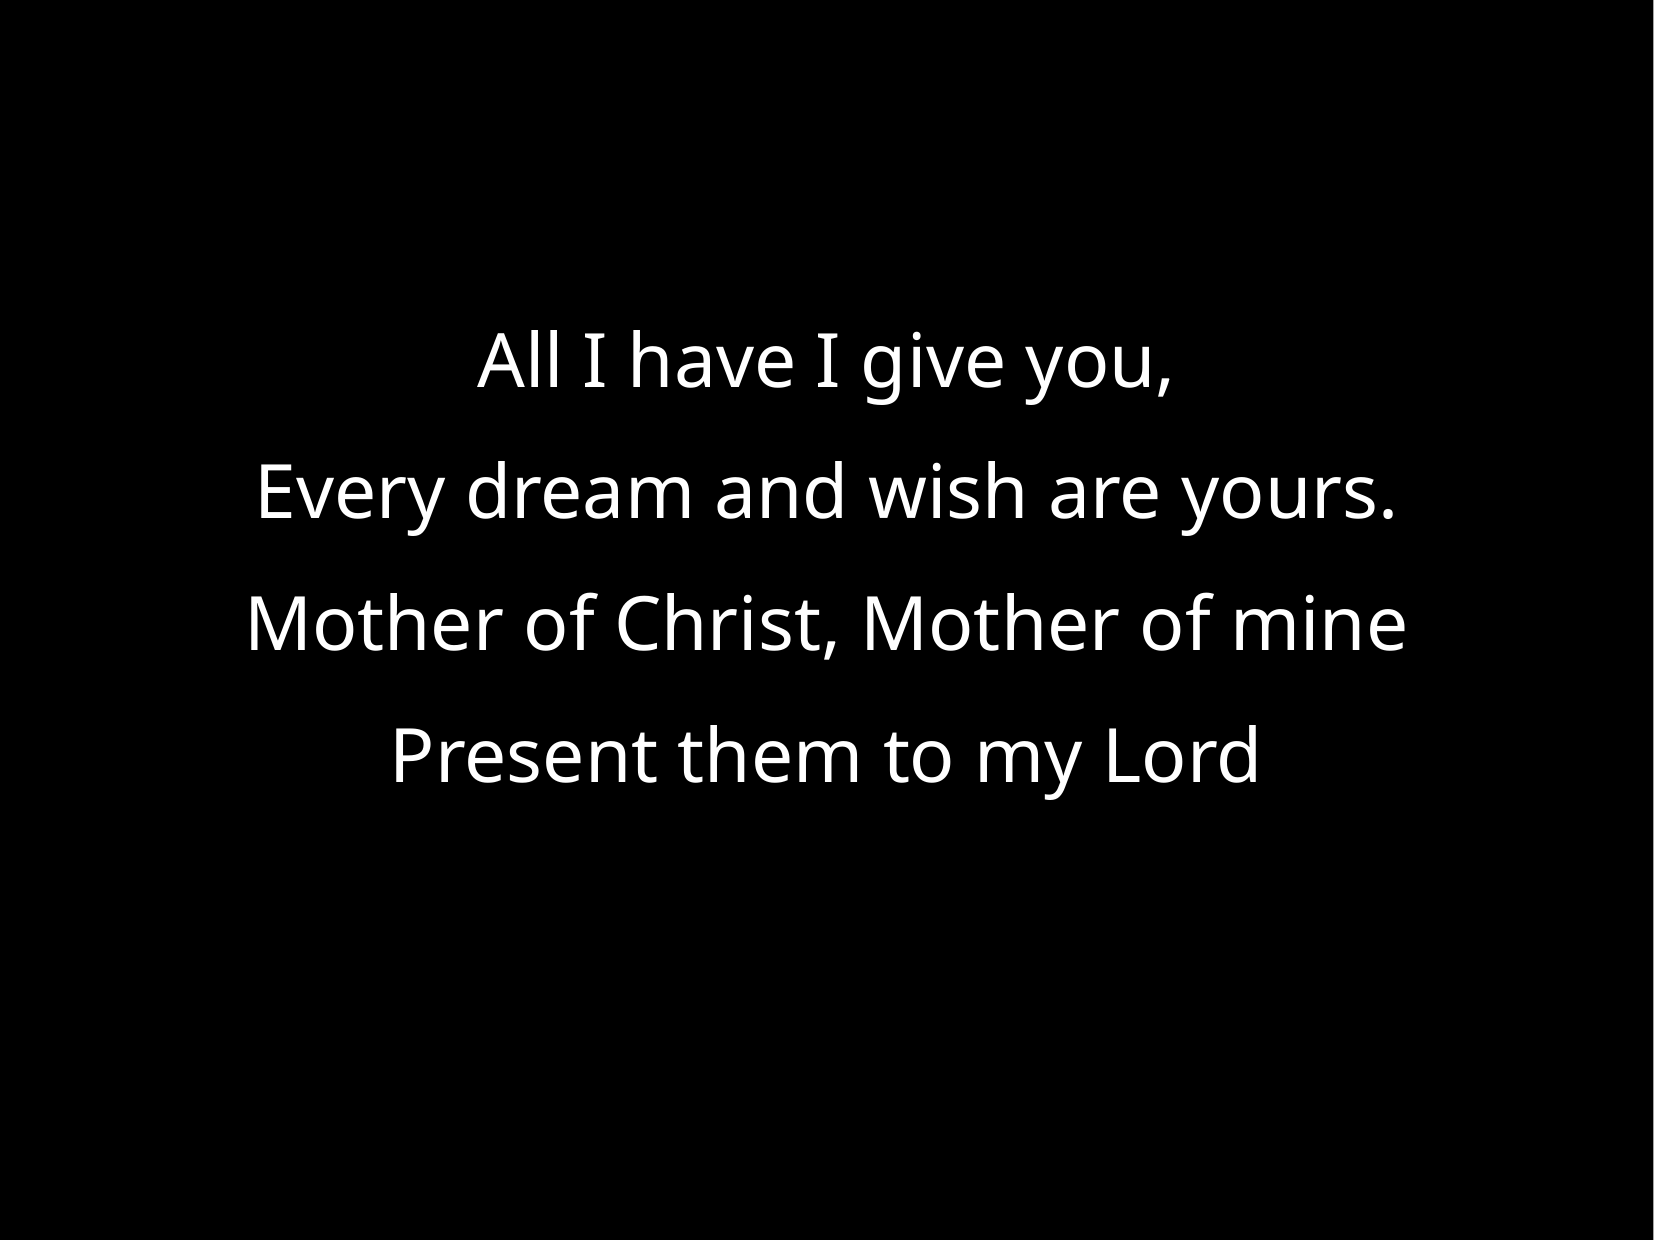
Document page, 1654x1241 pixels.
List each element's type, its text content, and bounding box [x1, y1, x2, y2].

list All I have I give you, Every dream and wish are yours. Mother of Christ, Mother of mine Present them to my Lord [0, 307, 1654, 1229]
